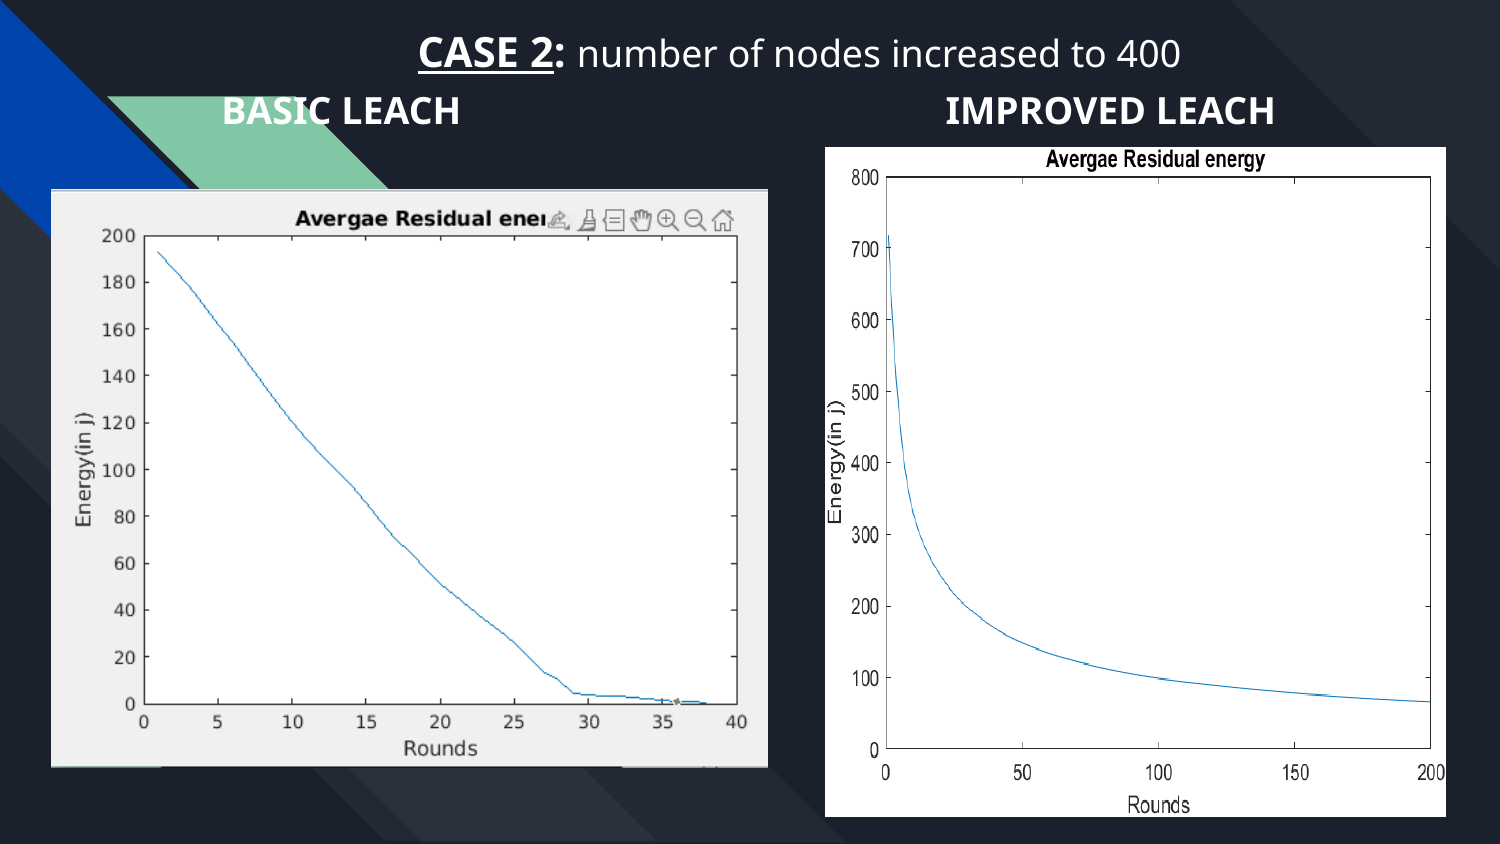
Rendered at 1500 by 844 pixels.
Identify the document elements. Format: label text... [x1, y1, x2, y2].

picture [825, 147, 1446, 817]
text_box IMPROVED LEACH [835, 71, 1387, 138]
text_box BASIC LEACH [65, 71, 617, 138]
picture [51, 189, 768, 768]
text_box CASE 2: number of nodes increased to 400 [372, 10, 1228, 85]
